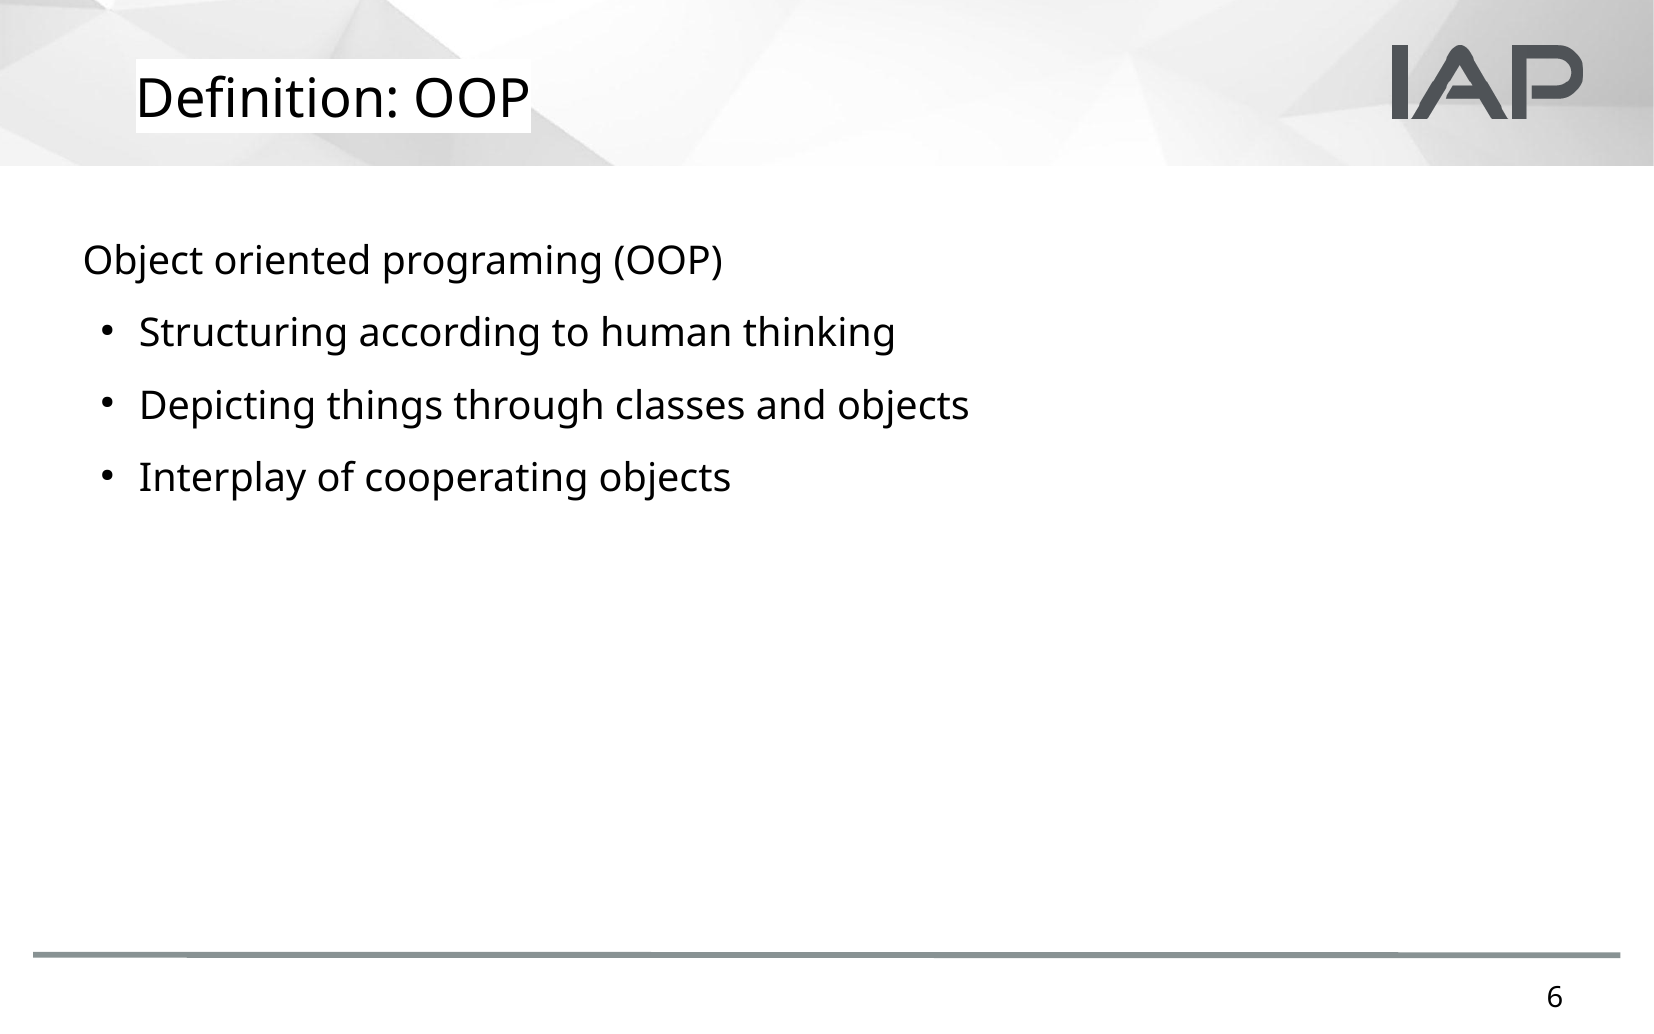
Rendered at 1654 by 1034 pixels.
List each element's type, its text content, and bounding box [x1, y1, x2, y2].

title Definition: OOP [135, 41, 1264, 152]
picture [0, 0, 1654, 166]
list Object oriented programing (OOP) Structuring according to human thinking Depicting things through classes and objects Interplay of cooperating objects [82, 224, 1595, 919]
